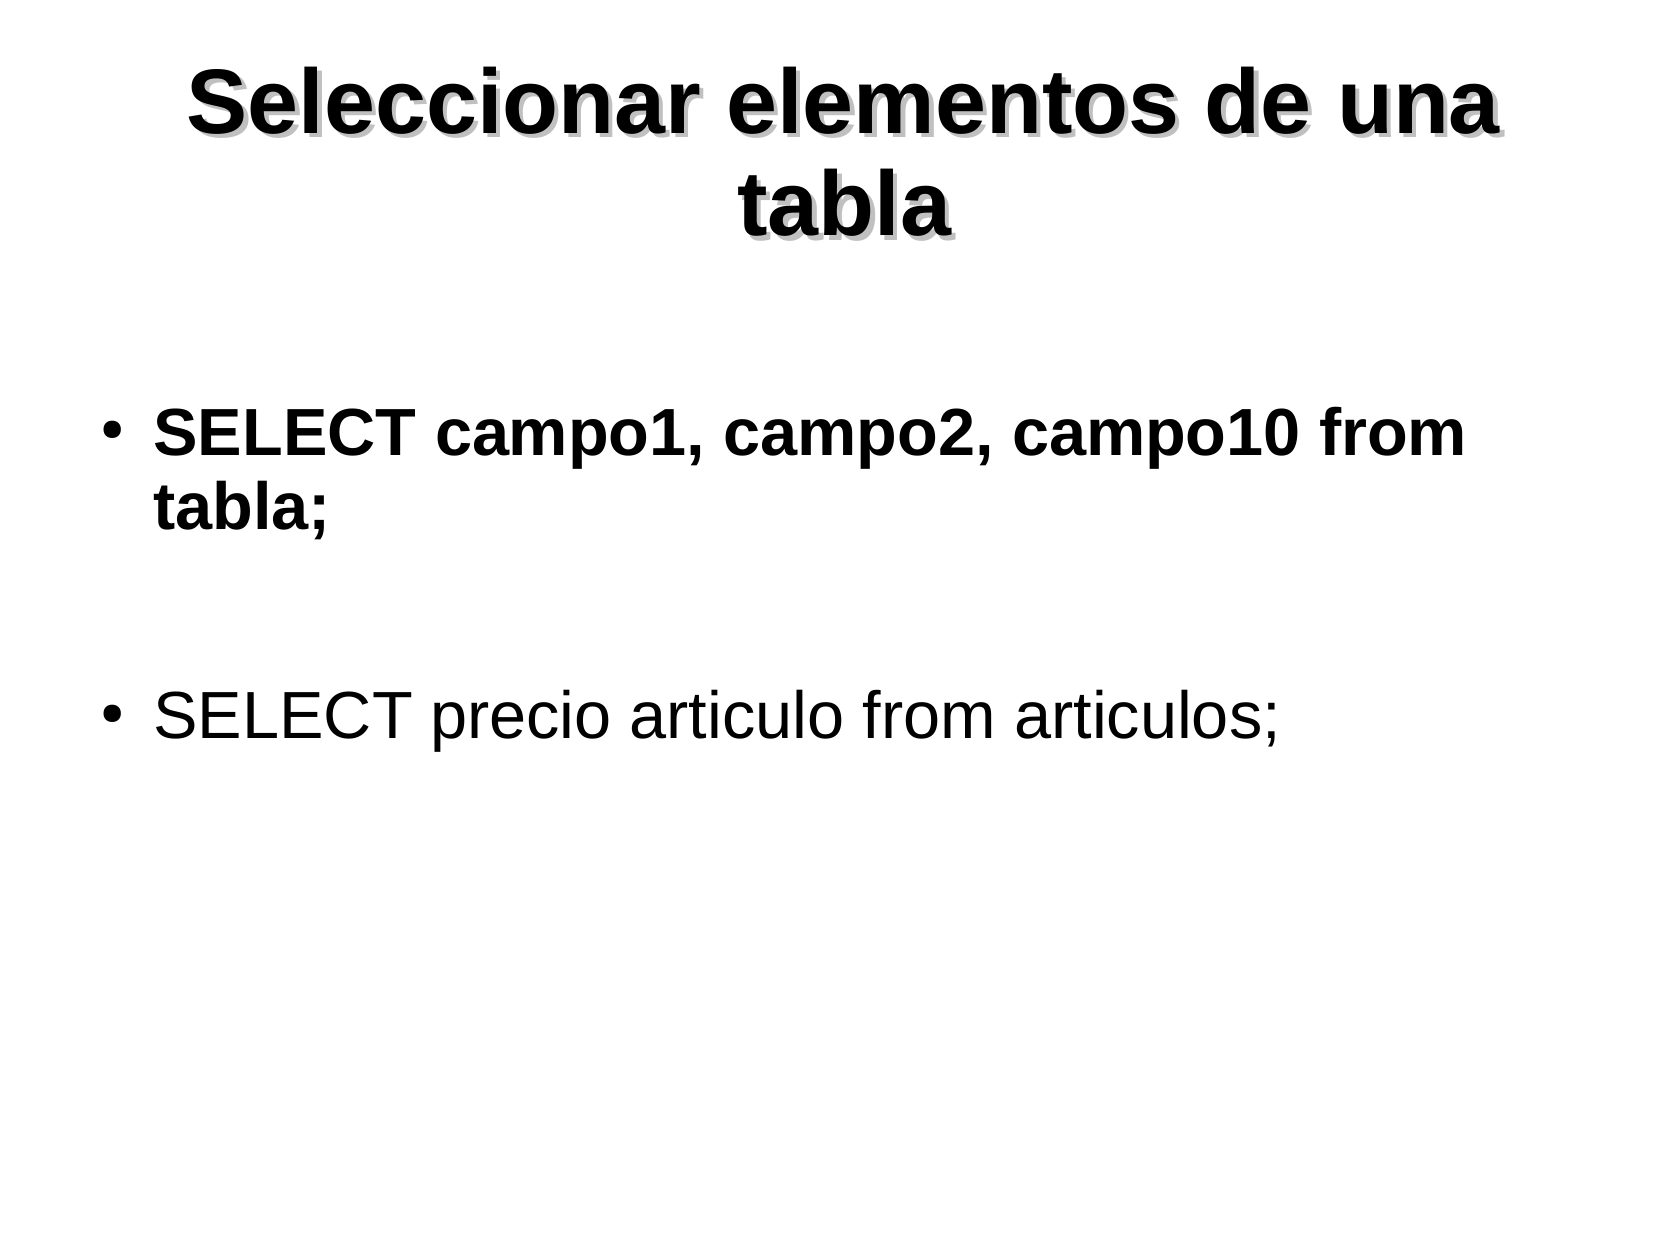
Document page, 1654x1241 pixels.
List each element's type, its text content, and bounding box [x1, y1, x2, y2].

list SELECT campo1, campo2, campo10 from tabla; SELECT precio articulo from articulos; [82, 290, 1571, 1010]
title Seleccionar elementos de una tabla [82, 49, 1571, 257]
